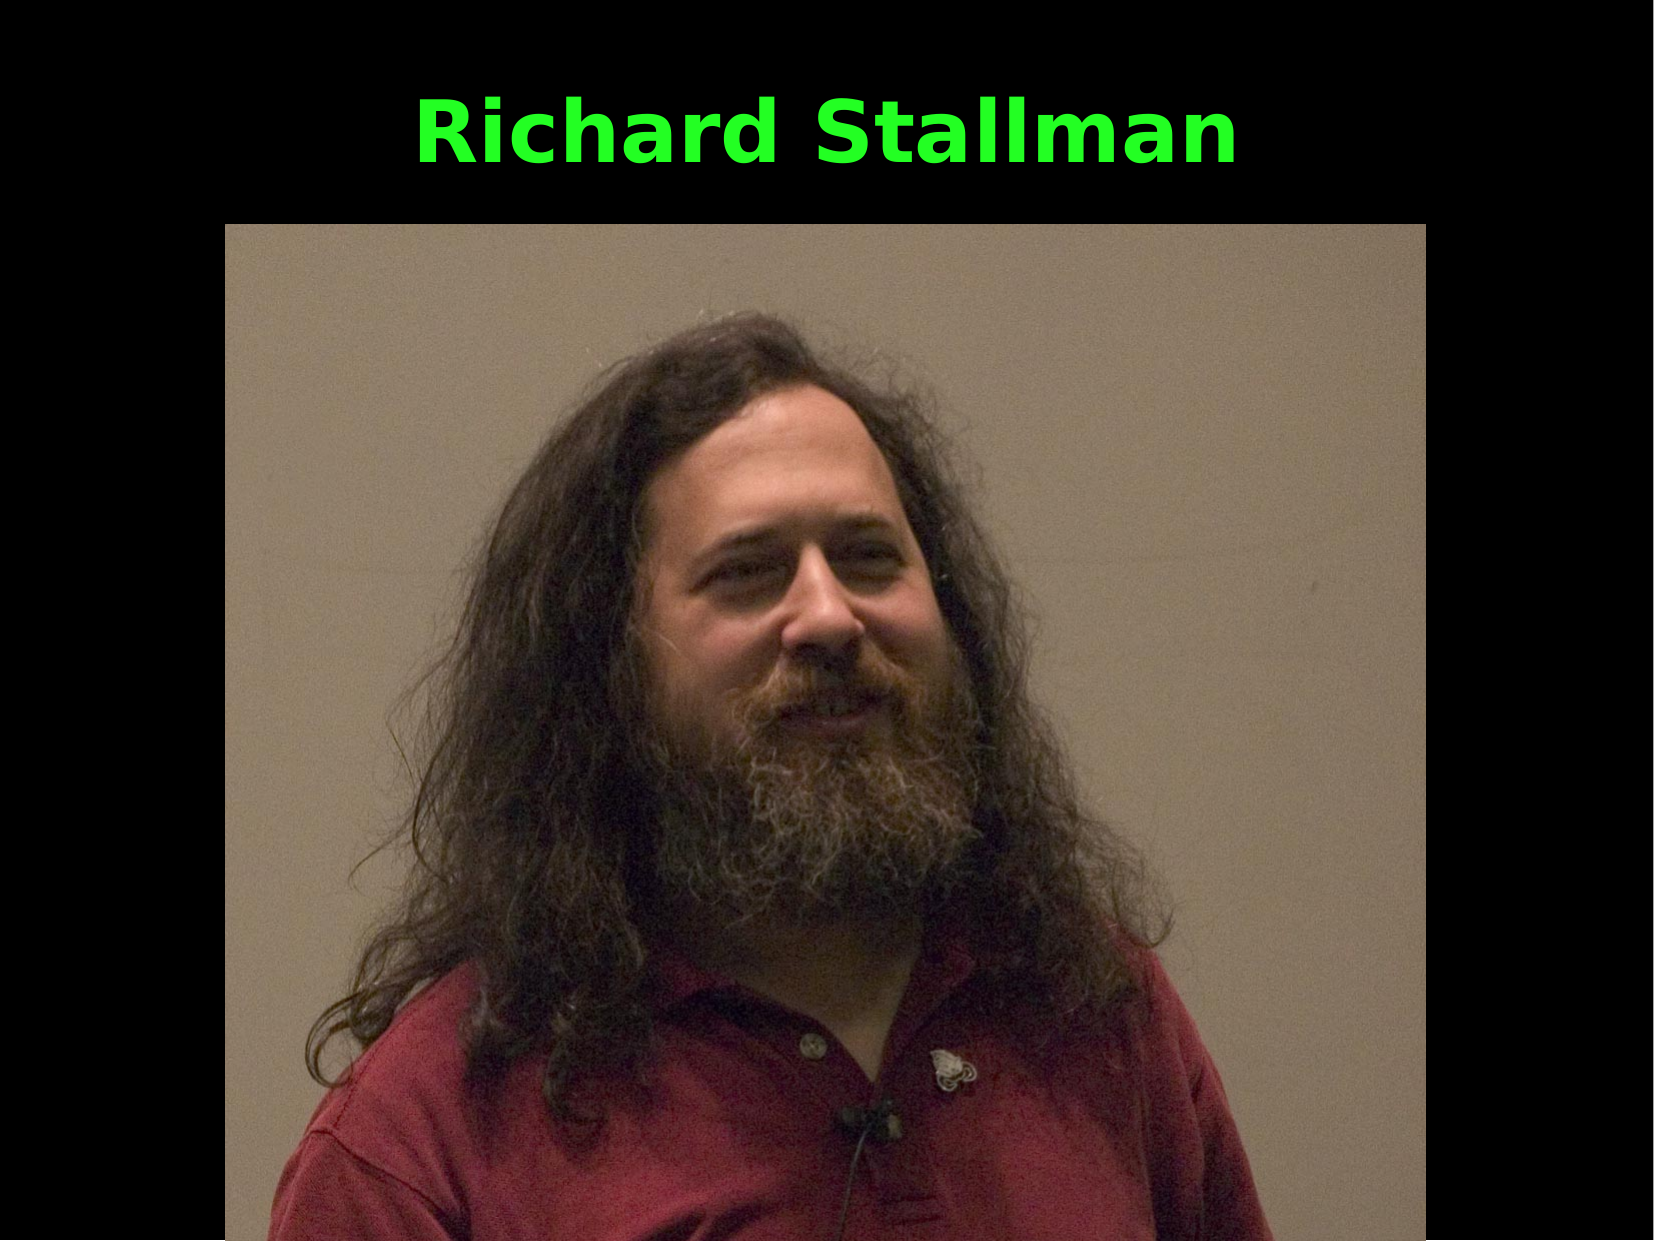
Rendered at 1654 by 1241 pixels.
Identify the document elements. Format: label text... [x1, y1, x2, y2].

title Richard Stallman [82, 29, 1571, 237]
picture [225, 224, 1426, 1241]
